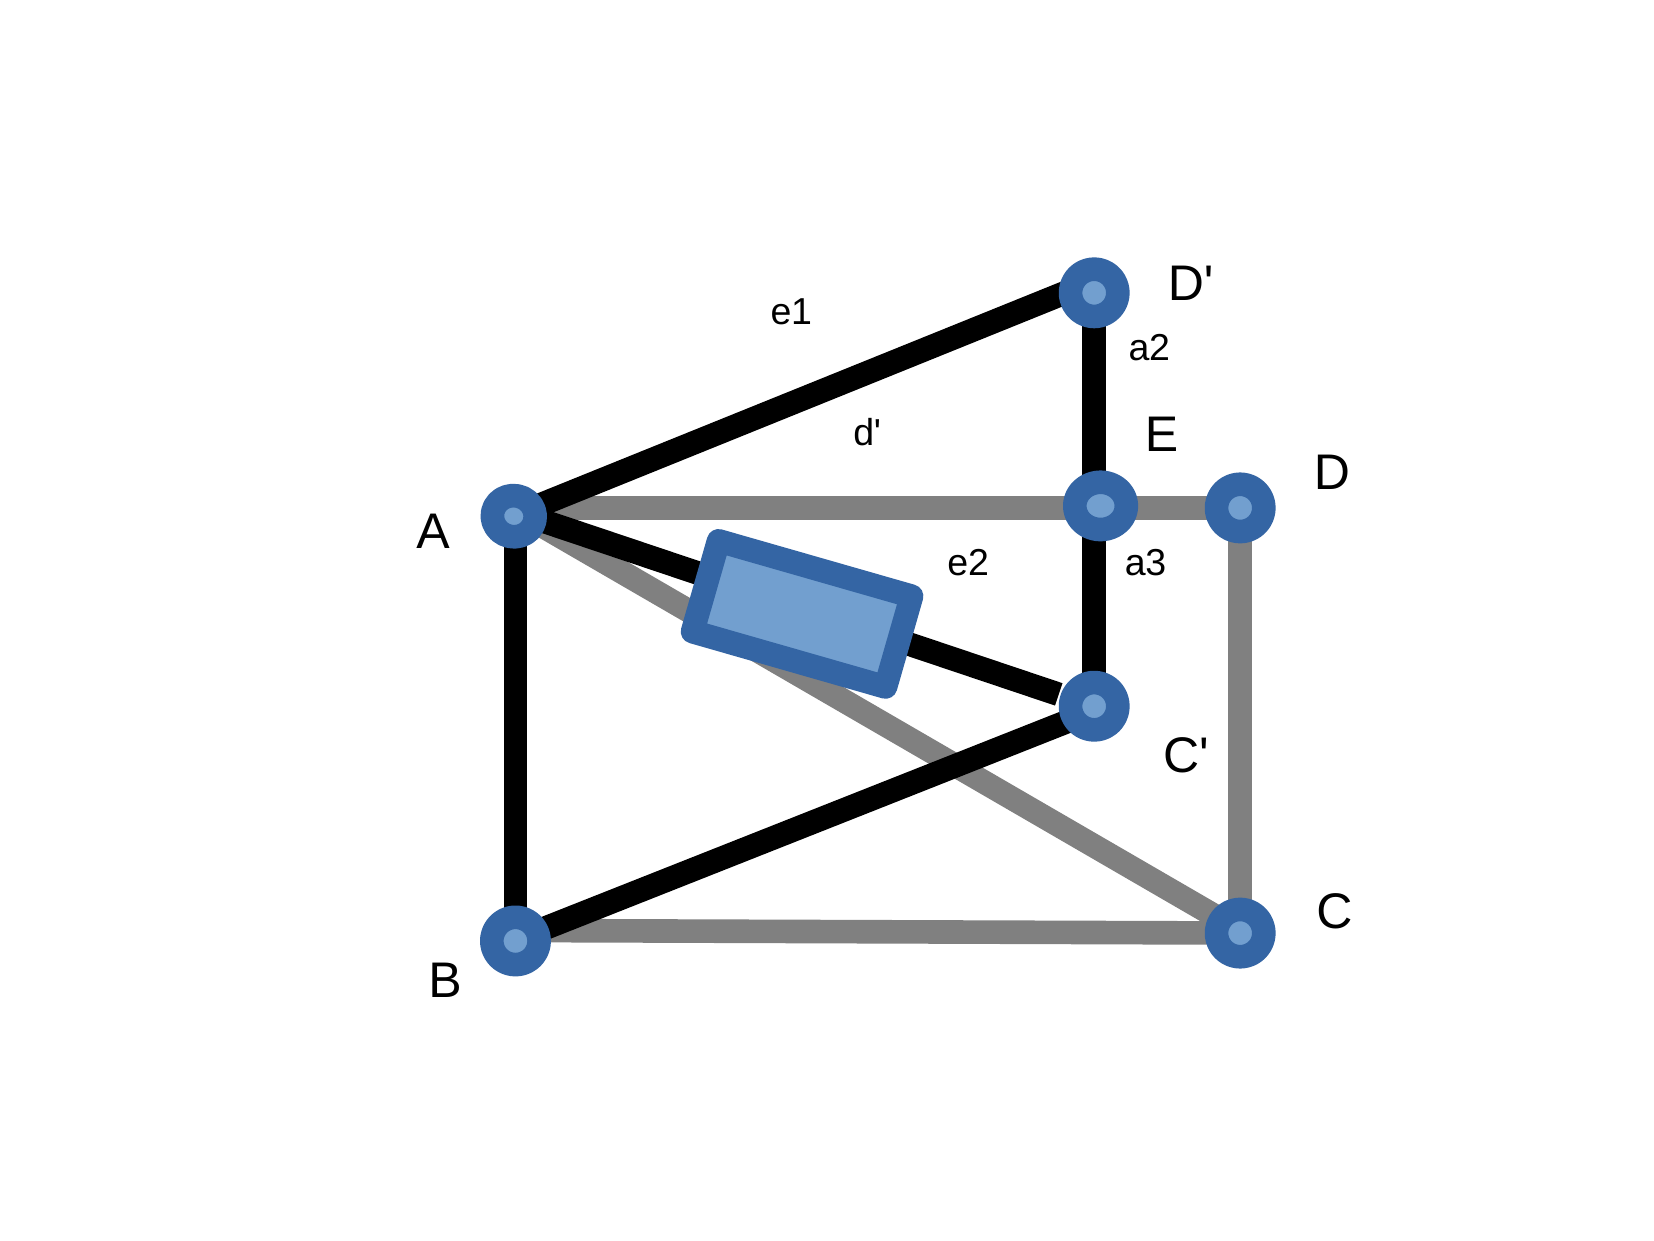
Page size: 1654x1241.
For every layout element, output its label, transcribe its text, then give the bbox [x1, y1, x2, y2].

text_box a2 [1101, 307, 1197, 388]
text_box [1070, 269, 1118, 317]
text_box [1074, 482, 1127, 530]
text_box B [401, 932, 489, 1028]
text_box [1070, 682, 1118, 730]
text_box C [1289, 864, 1380, 960]
text_box a3 [1098, 521, 1193, 603]
text_box A [389, 484, 477, 579]
text_box [1216, 909, 1264, 957]
text_box [1216, 484, 1264, 532]
text_box e1 [744, 271, 839, 353]
text_box d' [826, 392, 909, 473]
text_box [491, 917, 540, 965]
text_box D [1287, 425, 1377, 520]
text_box C' [1136, 708, 1236, 825]
text_box e2 [920, 521, 1016, 603]
text_box E [1118, 387, 1205, 483]
text_box [692, 540, 912, 687]
text_box [492, 495, 536, 537]
text_box D' [1141, 235, 1241, 331]
